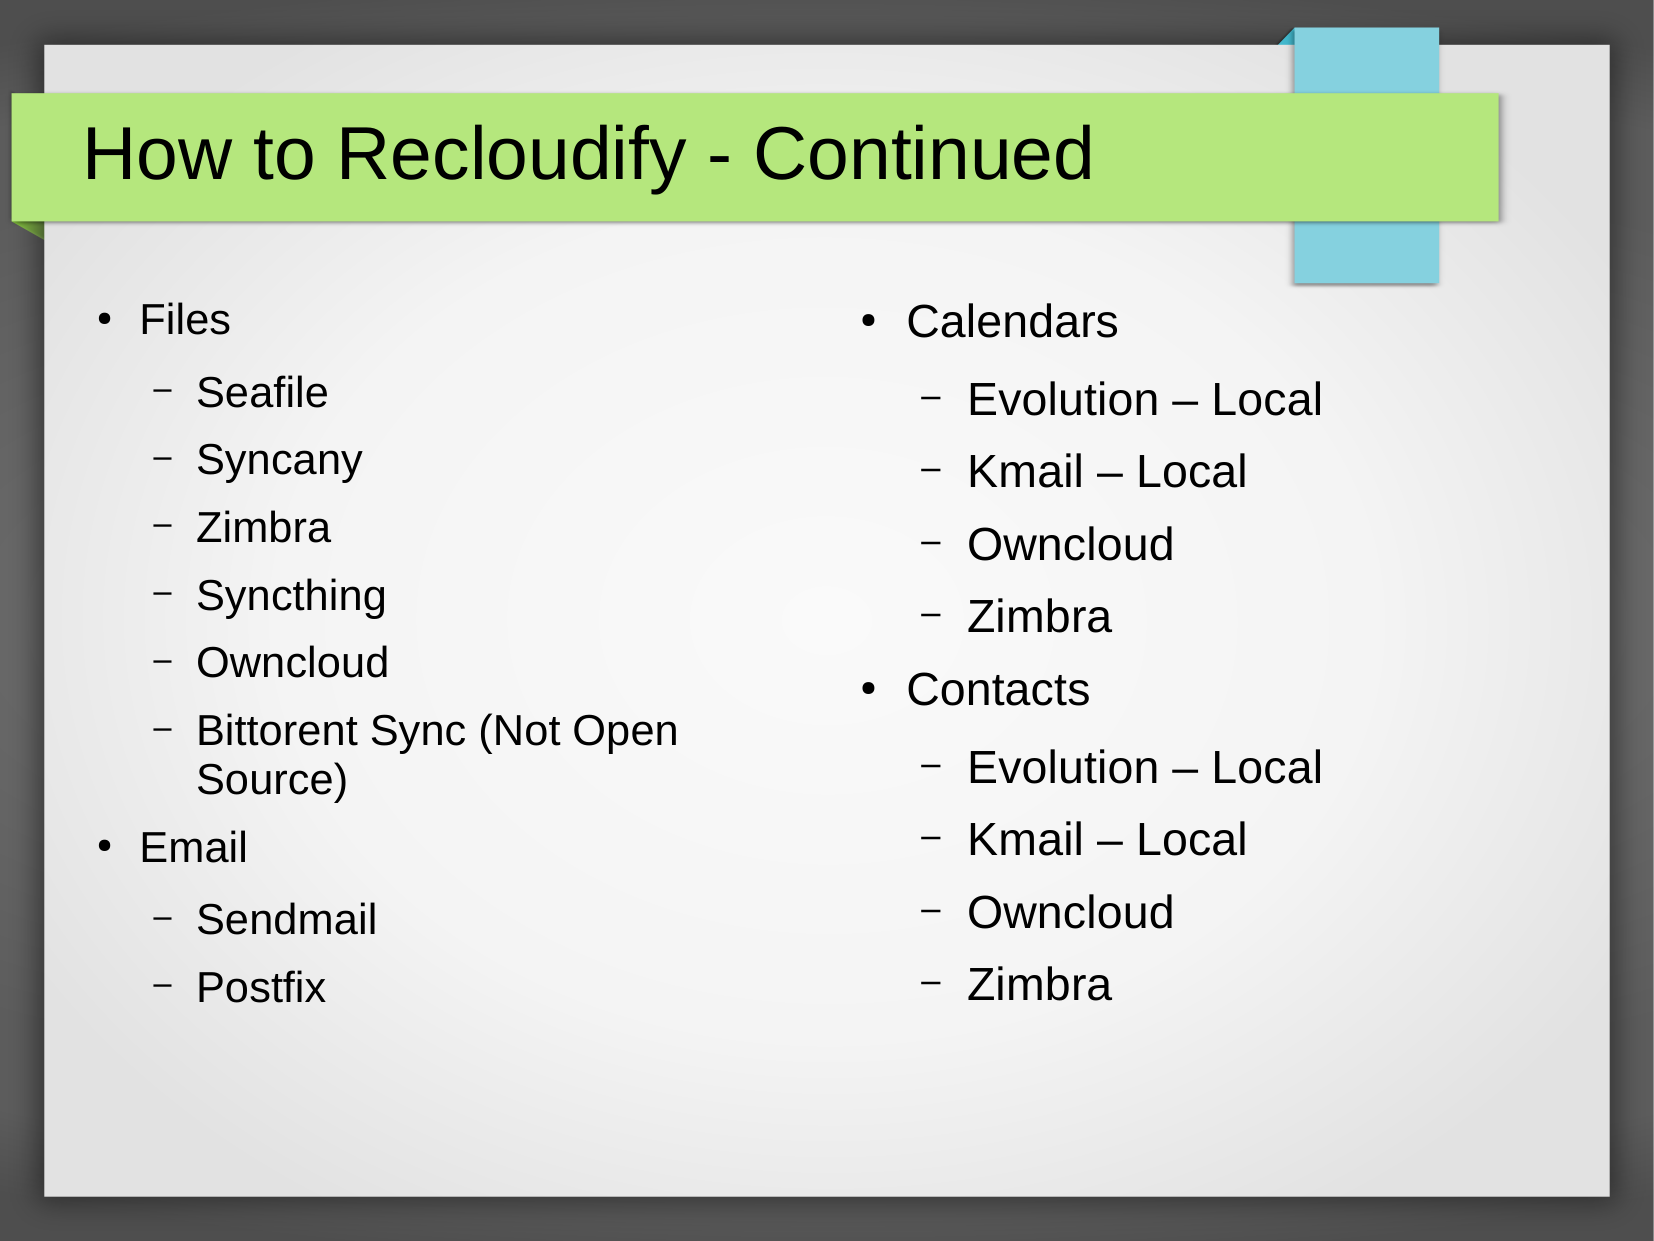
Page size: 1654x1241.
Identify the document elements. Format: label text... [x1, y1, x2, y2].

list Files Seafile Syncany Zimbra Syncthing Owncloud Bittorent Sync (Not Open Source) Email Sendmail Postfix [82, 295, 809, 1015]
picture [0, 0, 1654, 1241]
list Calendars Evolution – Local Kmail – Local Owncloud Zimbra Contacts Evolution – Local Kmail – Local Owncloud Zimbra [845, 295, 1572, 1015]
title How to Recloudify - Continued [82, 94, 1264, 213]
